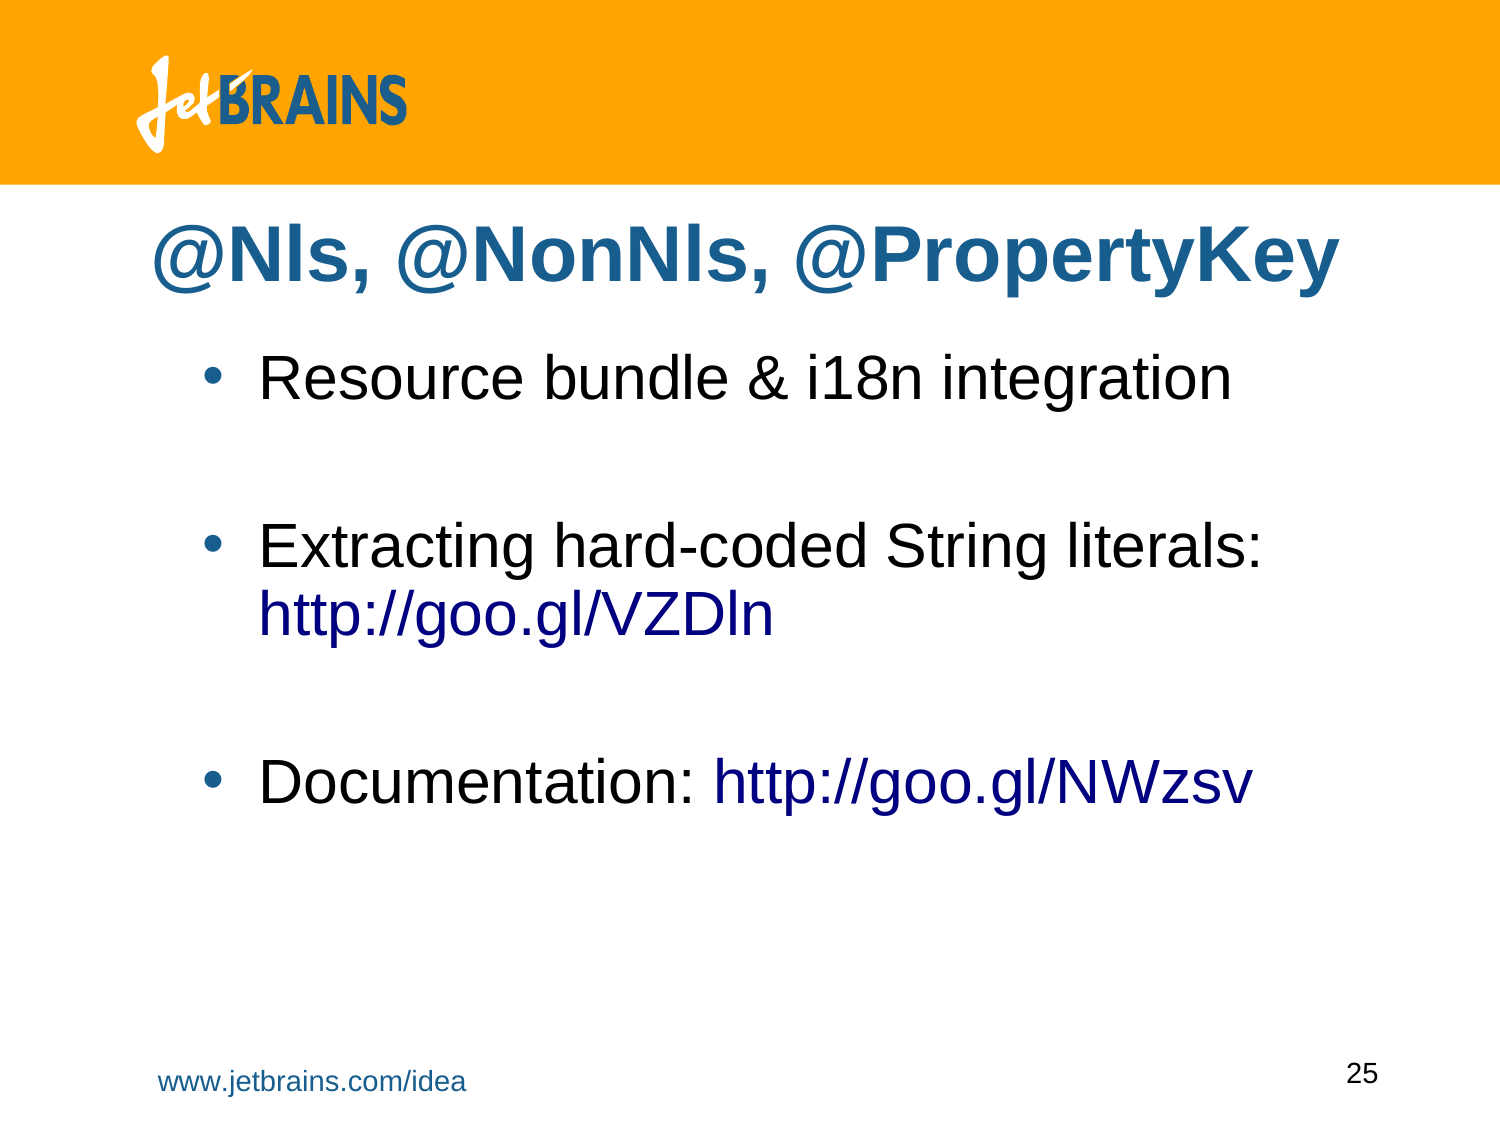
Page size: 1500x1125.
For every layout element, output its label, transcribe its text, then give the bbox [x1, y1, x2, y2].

list Resource bundle & i18n integration Extracting hard-coded String literals: http://goo.gl/VZDln Documentation: http://goo.gl/NWzsv [187, 337, 1428, 1081]
title @Nls, @NonNls, @PropertyKey [135, 194, 1377, 305]
